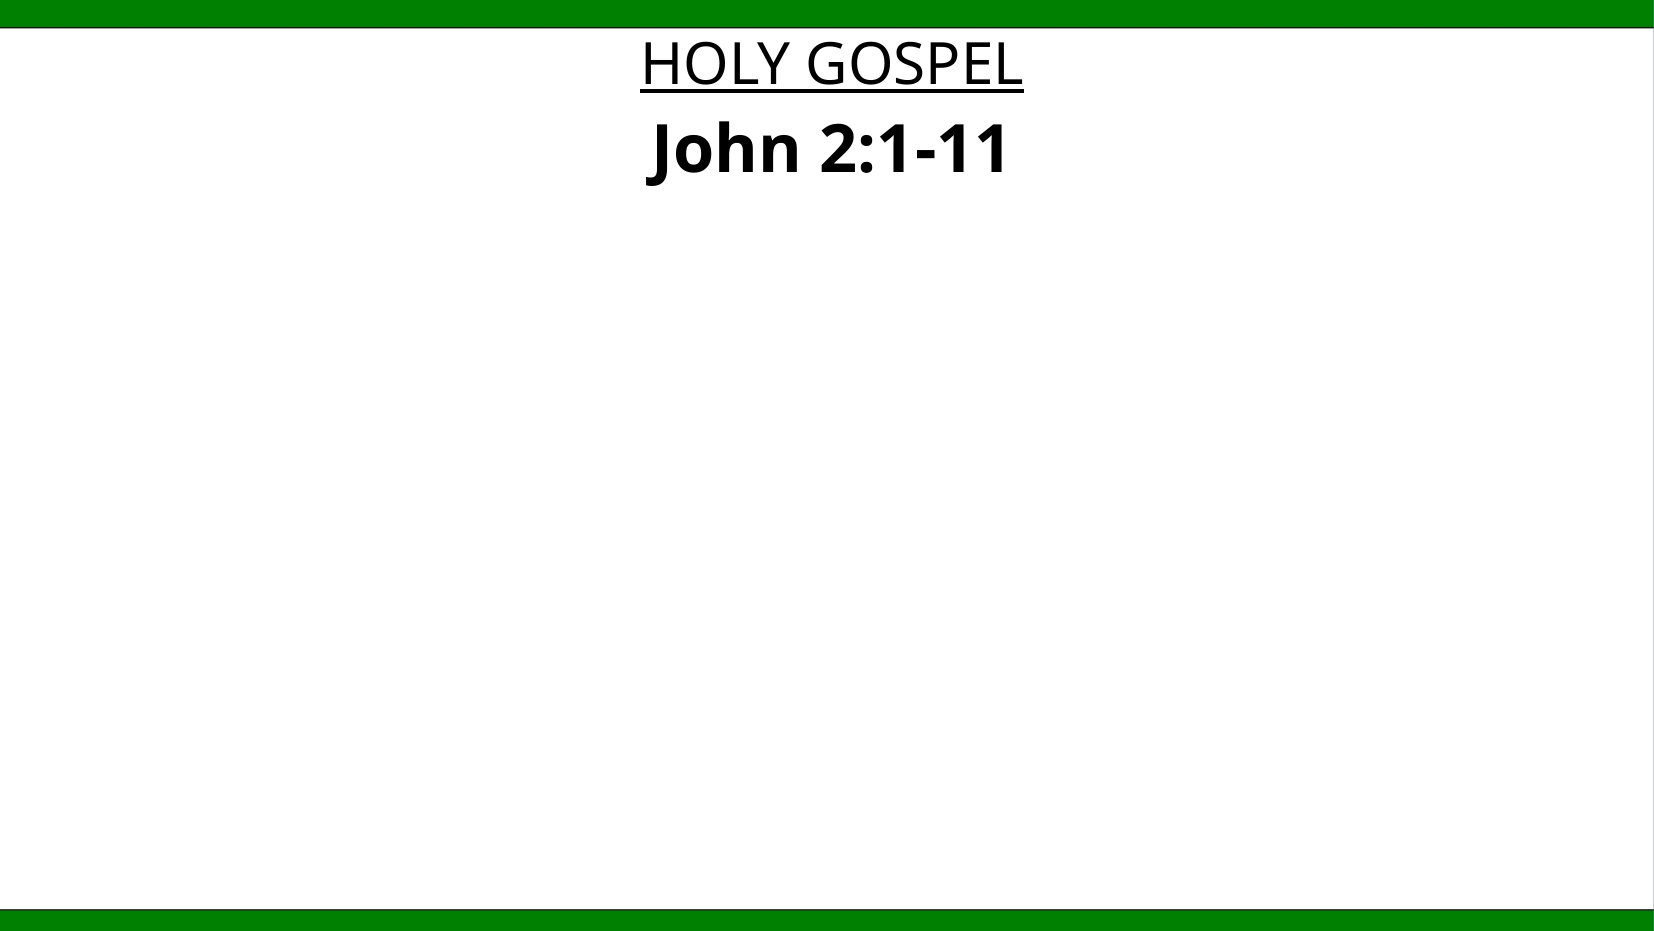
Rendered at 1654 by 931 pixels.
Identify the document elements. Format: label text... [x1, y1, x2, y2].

text_box HOLY GOSPEL John 2:1-11 [90, 15, 1576, 196]
picture [0, 0, 1654, 931]
